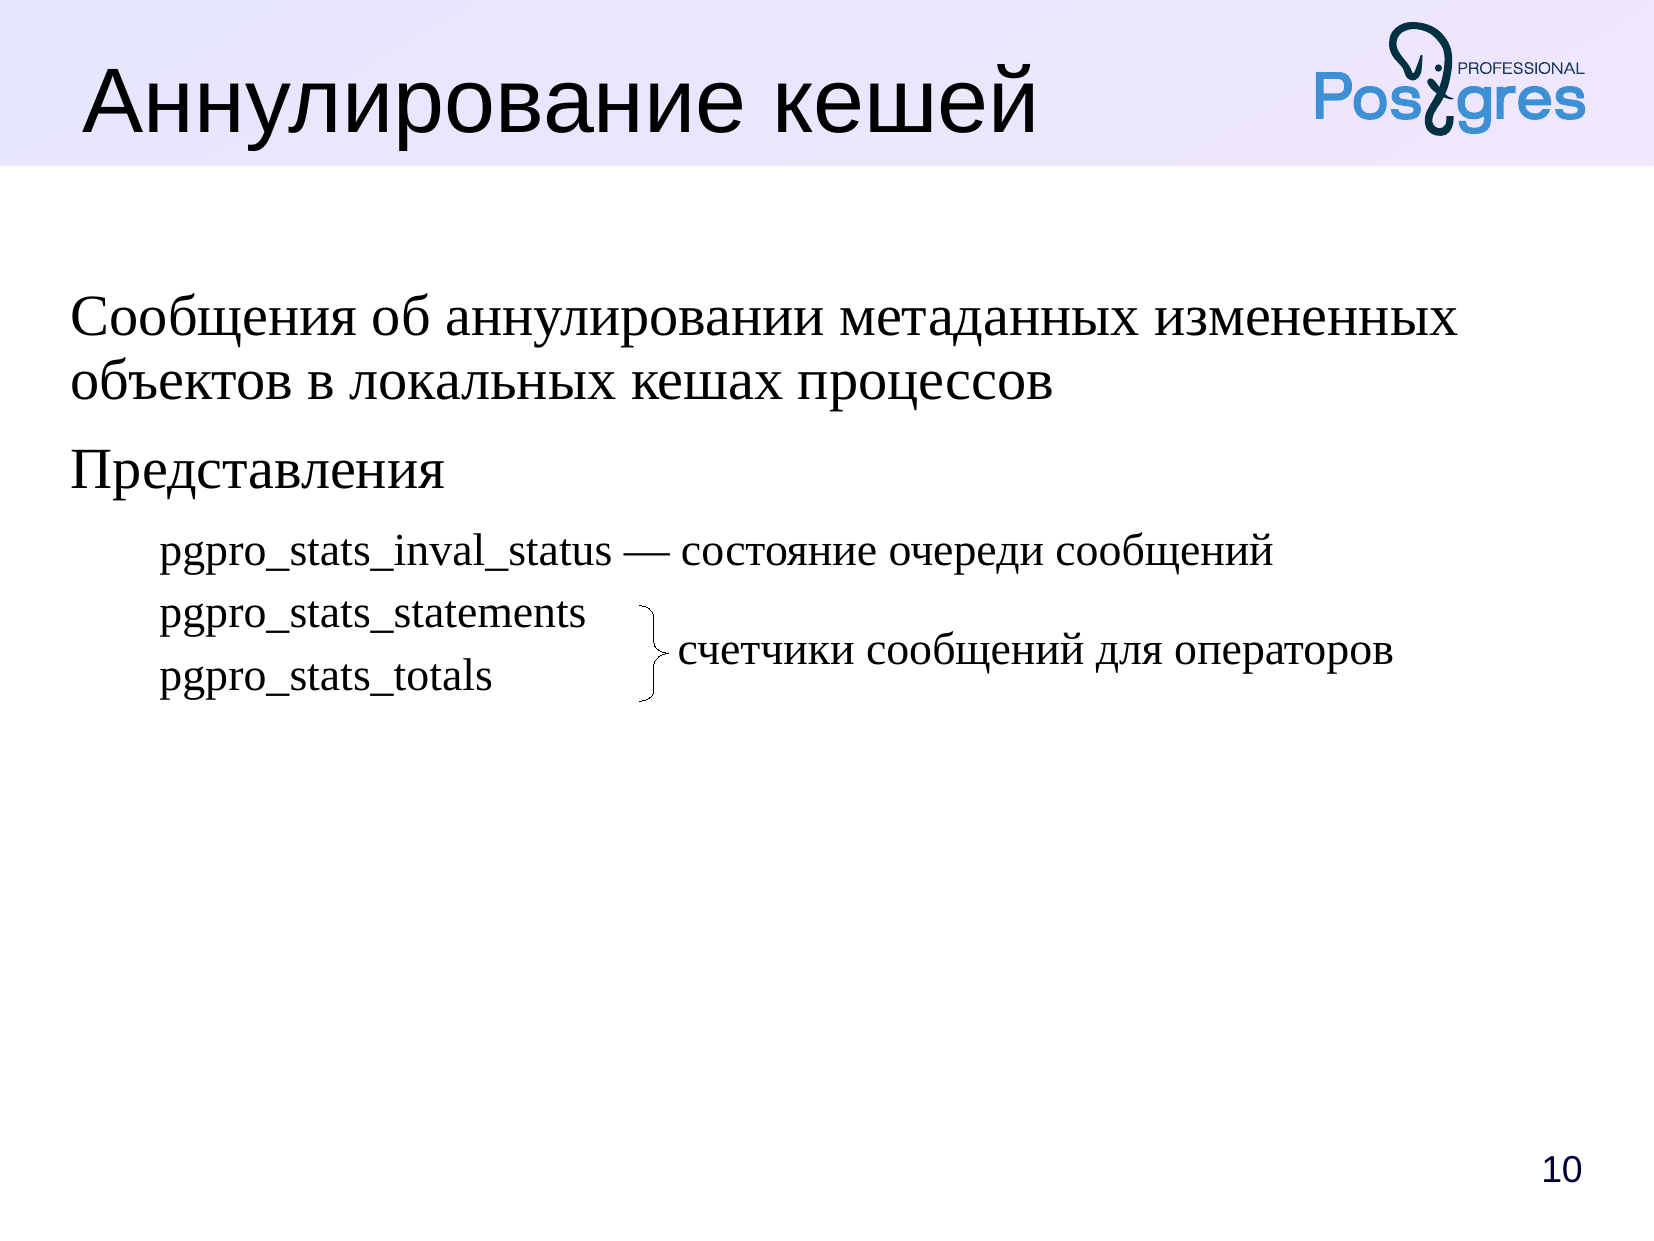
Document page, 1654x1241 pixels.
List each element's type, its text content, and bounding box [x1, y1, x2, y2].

text_box счетчики сообщений для операторов [662, 616, 1427, 682]
title Аннулирование кешей [82, 49, 1252, 155]
list Сообщения об аннулировании метаданных измененных объектов в локальных кешах процессов Представления pgpro_stats_inval_status — состояние очереди сообщений pgpro_stats_statements pgpro_stats_totals [70, 283, 1583, 1134]
